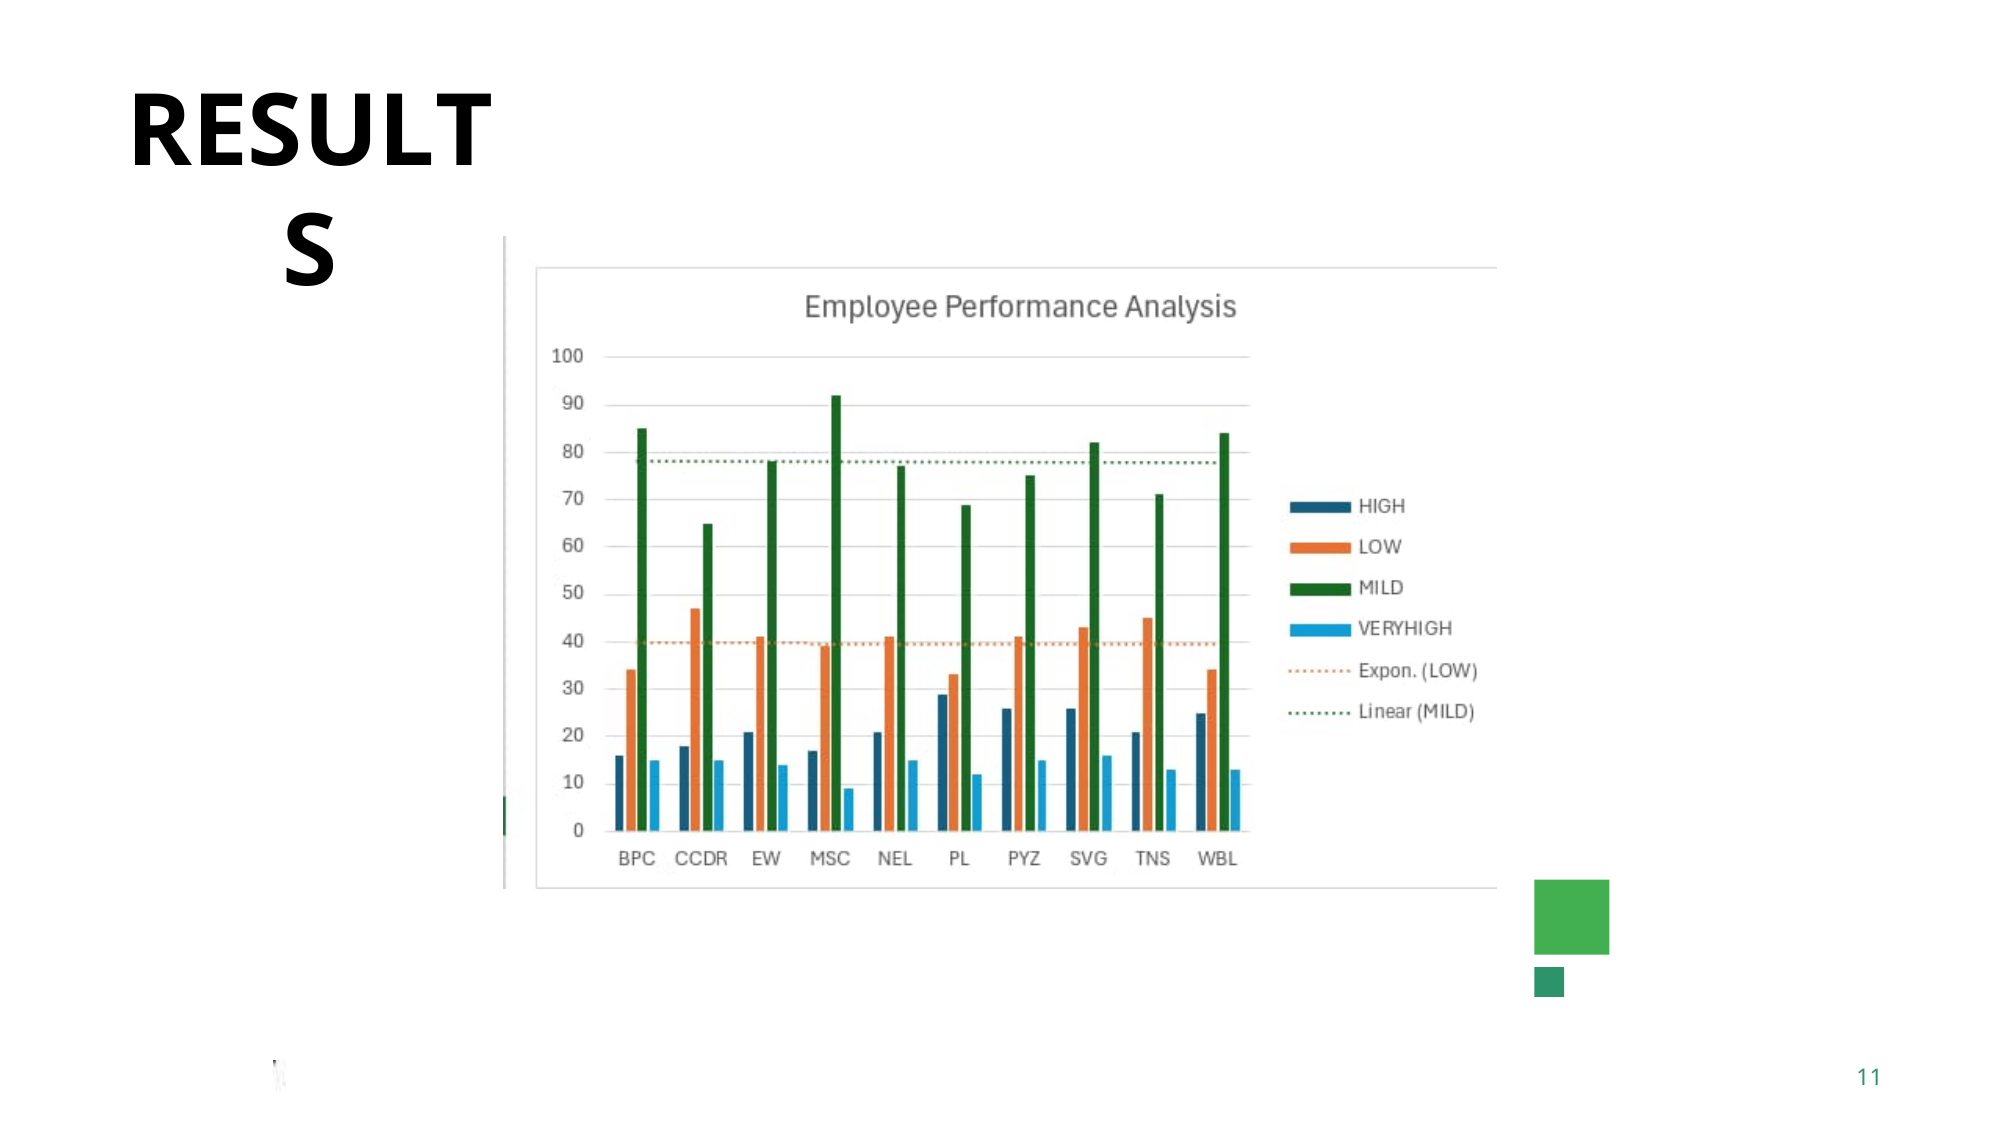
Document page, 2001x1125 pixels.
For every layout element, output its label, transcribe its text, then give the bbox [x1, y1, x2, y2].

picture [503, 236, 1497, 889]
picture [273, 1060, 286, 1091]
text_box [1534, 879, 1610, 955]
text_box 11 [1849, 1061, 1888, 1094]
text_box [1534, 967, 1565, 997]
title RESULTS [123, 63, 524, 188]
